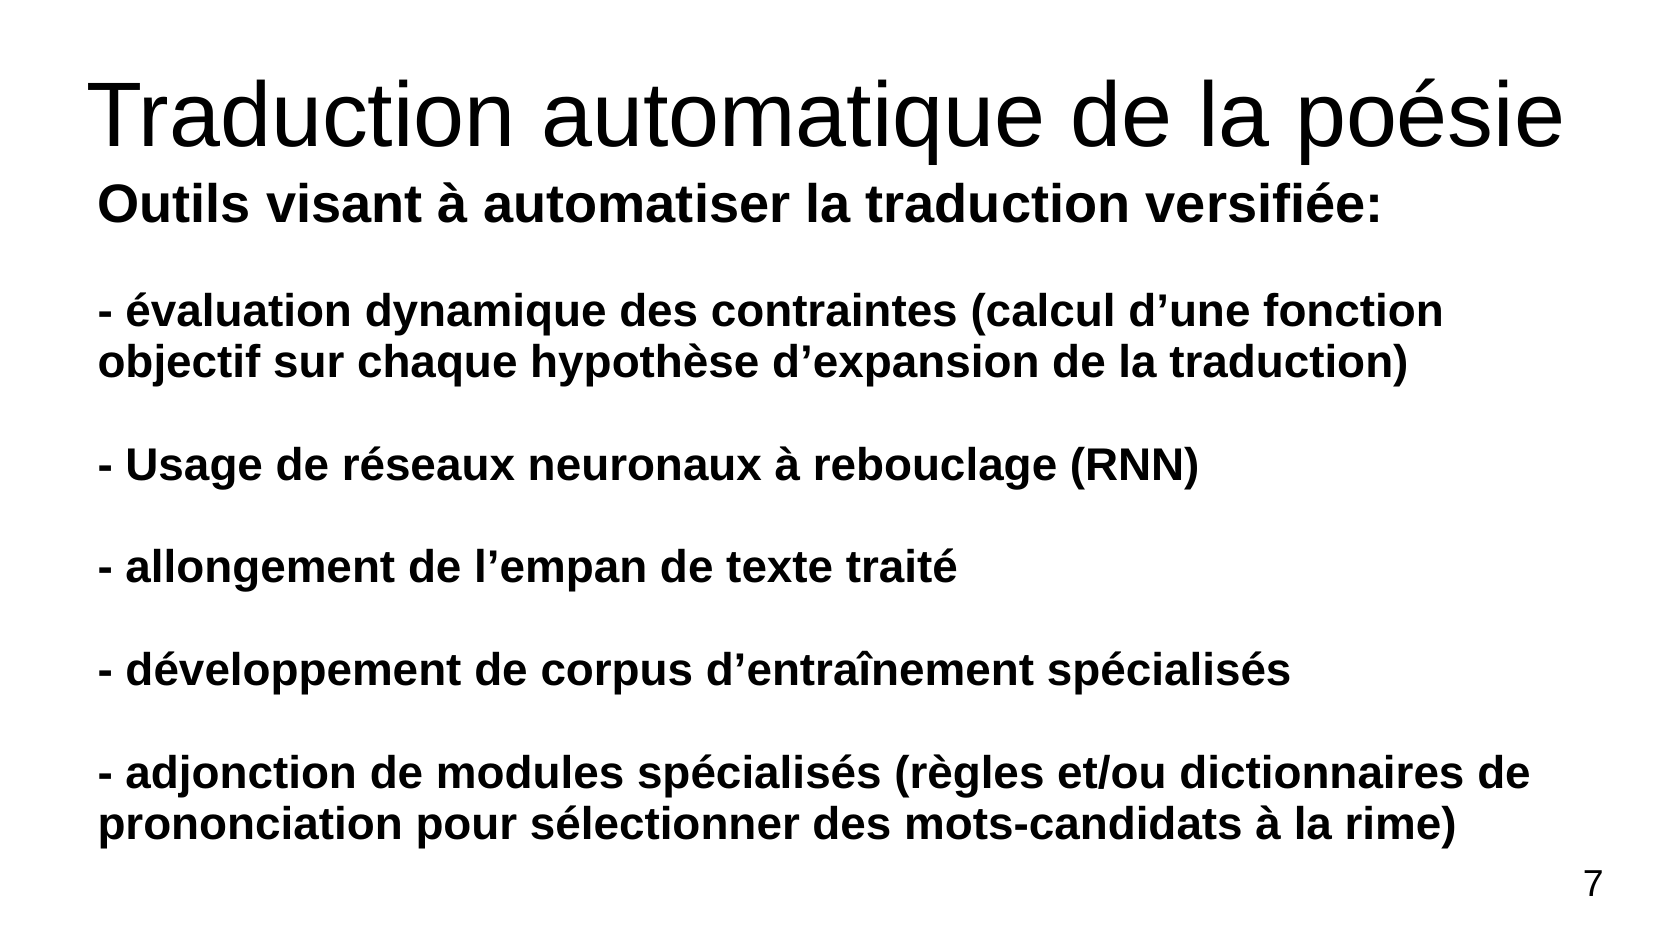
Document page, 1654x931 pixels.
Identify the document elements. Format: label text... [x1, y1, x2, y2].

text_box Outils visant à automatiser la traduction versifiée: - évaluation dynamique des contraintes (calcul d’une fonction objectif sur chaque hypothèse d’expansion de la traduction) - Usage de réseaux neuronaux à rebouclage (RNN) - allongement de l’empan de texte traité - développement de corpus d’entraînement spécialisés - adjonction de modules spécialisés (règles et/ou dictionnaires de prononciation pour sélectionner des mots-candidats à la rime) [82, 166, 1584, 908]
text_box <numéro> [1568, 855, 1631, 912]
title Traduction automatique de la poésie [82, 37, 1571, 166]
